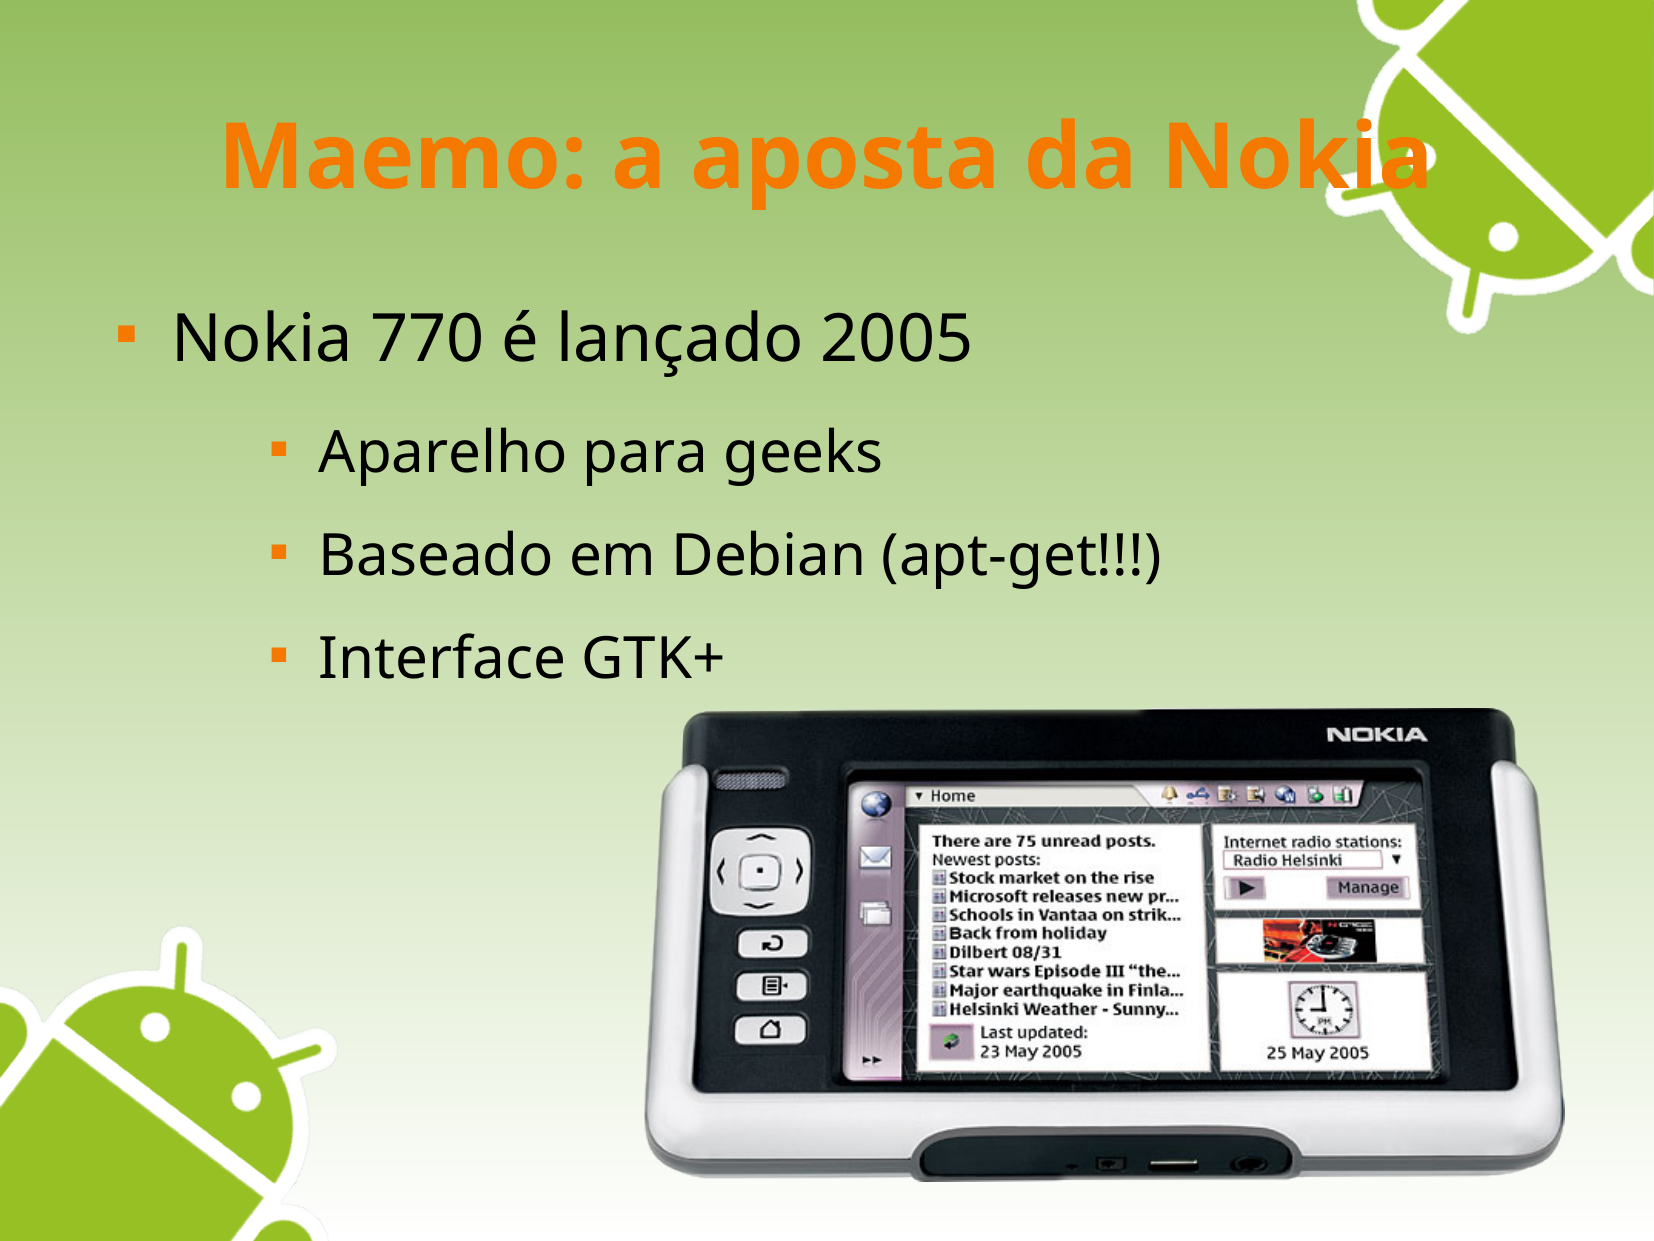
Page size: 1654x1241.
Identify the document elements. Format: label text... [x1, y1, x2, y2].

list Nokia 770 é lançado 2005 Aparelho para geeks Baseado em Debian (apt-get!!!) Interface GTK+ [82, 290, 1571, 1109]
picture [643, 708, 1565, 1182]
title Maemo: a aposta da Nokia [82, 49, 1571, 257]
picture [1291, 0, 1654, 410]
picture [0, 845, 442, 1241]
